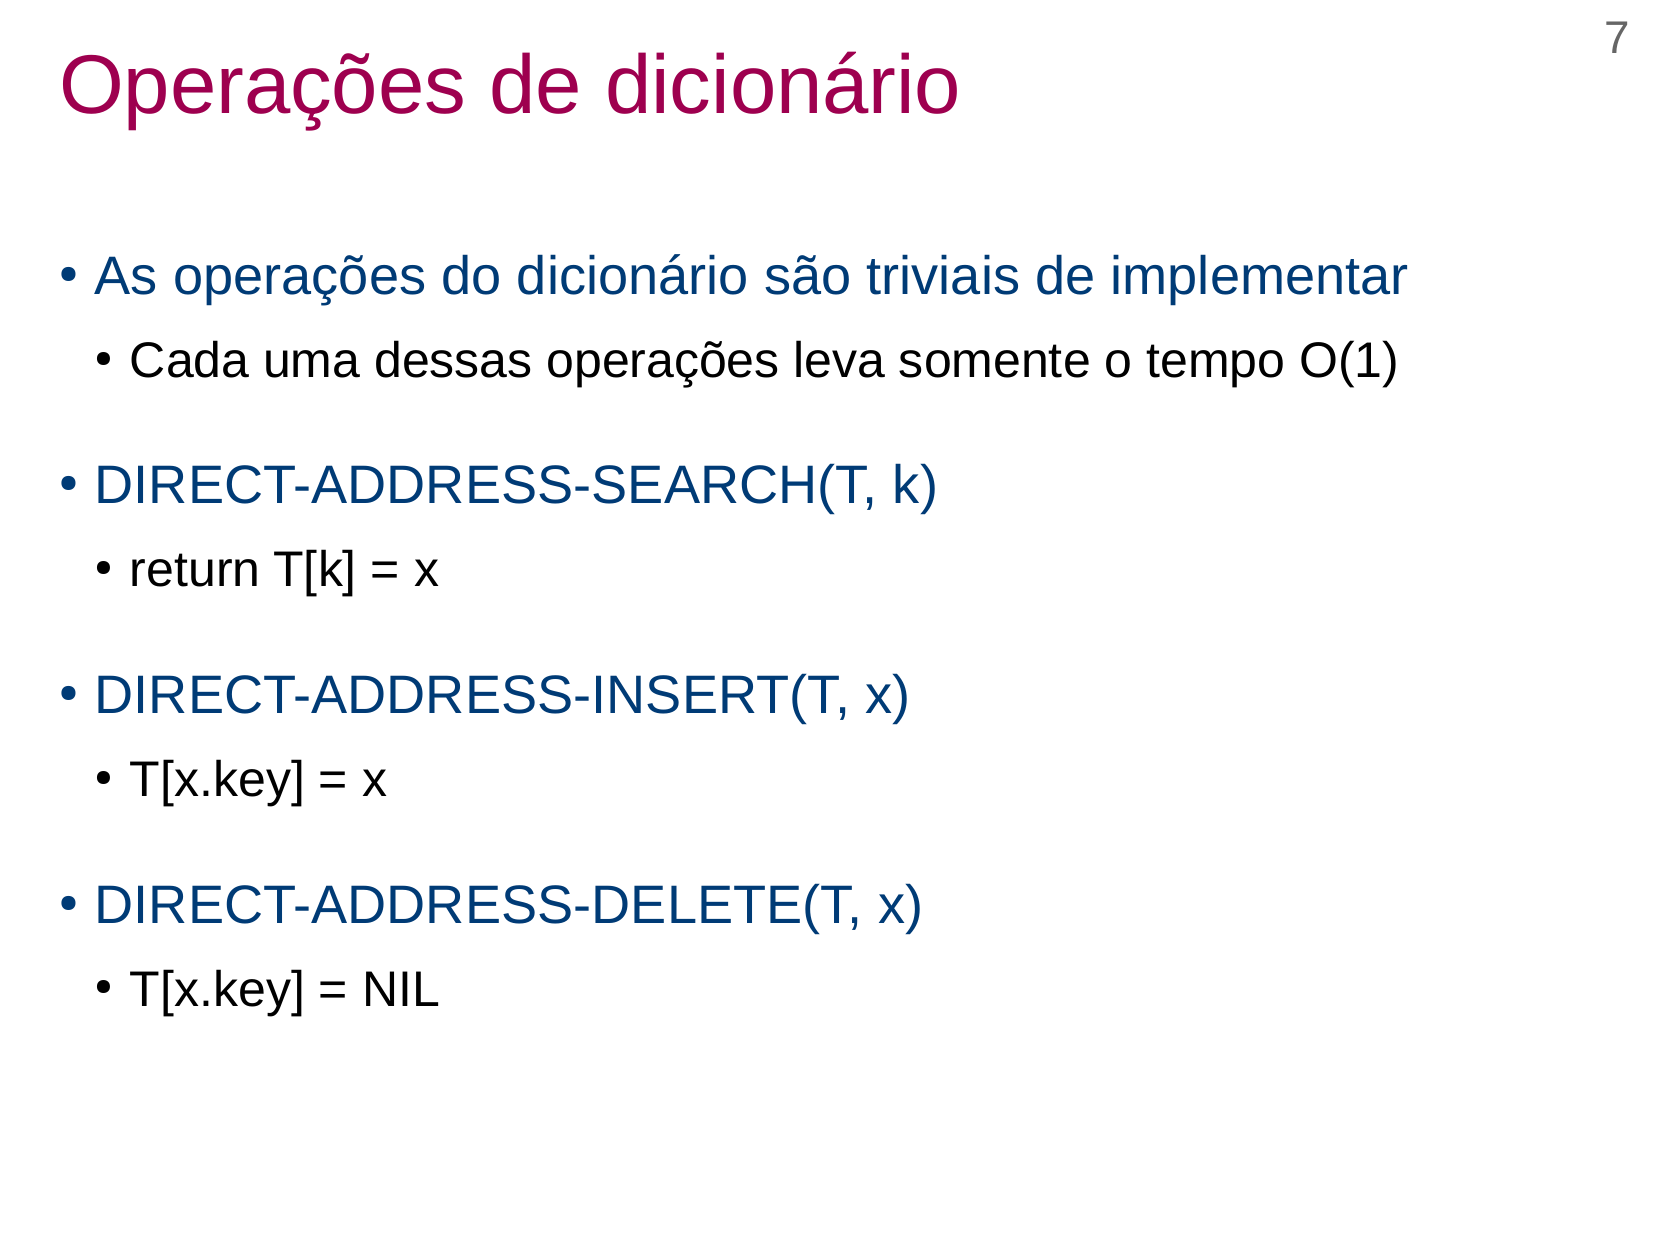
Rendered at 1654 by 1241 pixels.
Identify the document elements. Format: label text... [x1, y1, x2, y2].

list As operações do dicionário são triviais de implementar Cada uma dessas operações leva somente o tempo O(1) DIRECT-ADDRESS-SEARCH(T, k) return T[k] = x DIRECT-ADDRESS-INSERT(T, x) T[x.key] = x DIRECT-ADDRESS-DELETE(T, x) T[x.key] = NIL [59, 236, 1595, 1211]
title Operações de dicionário [59, 29, 1595, 148]
